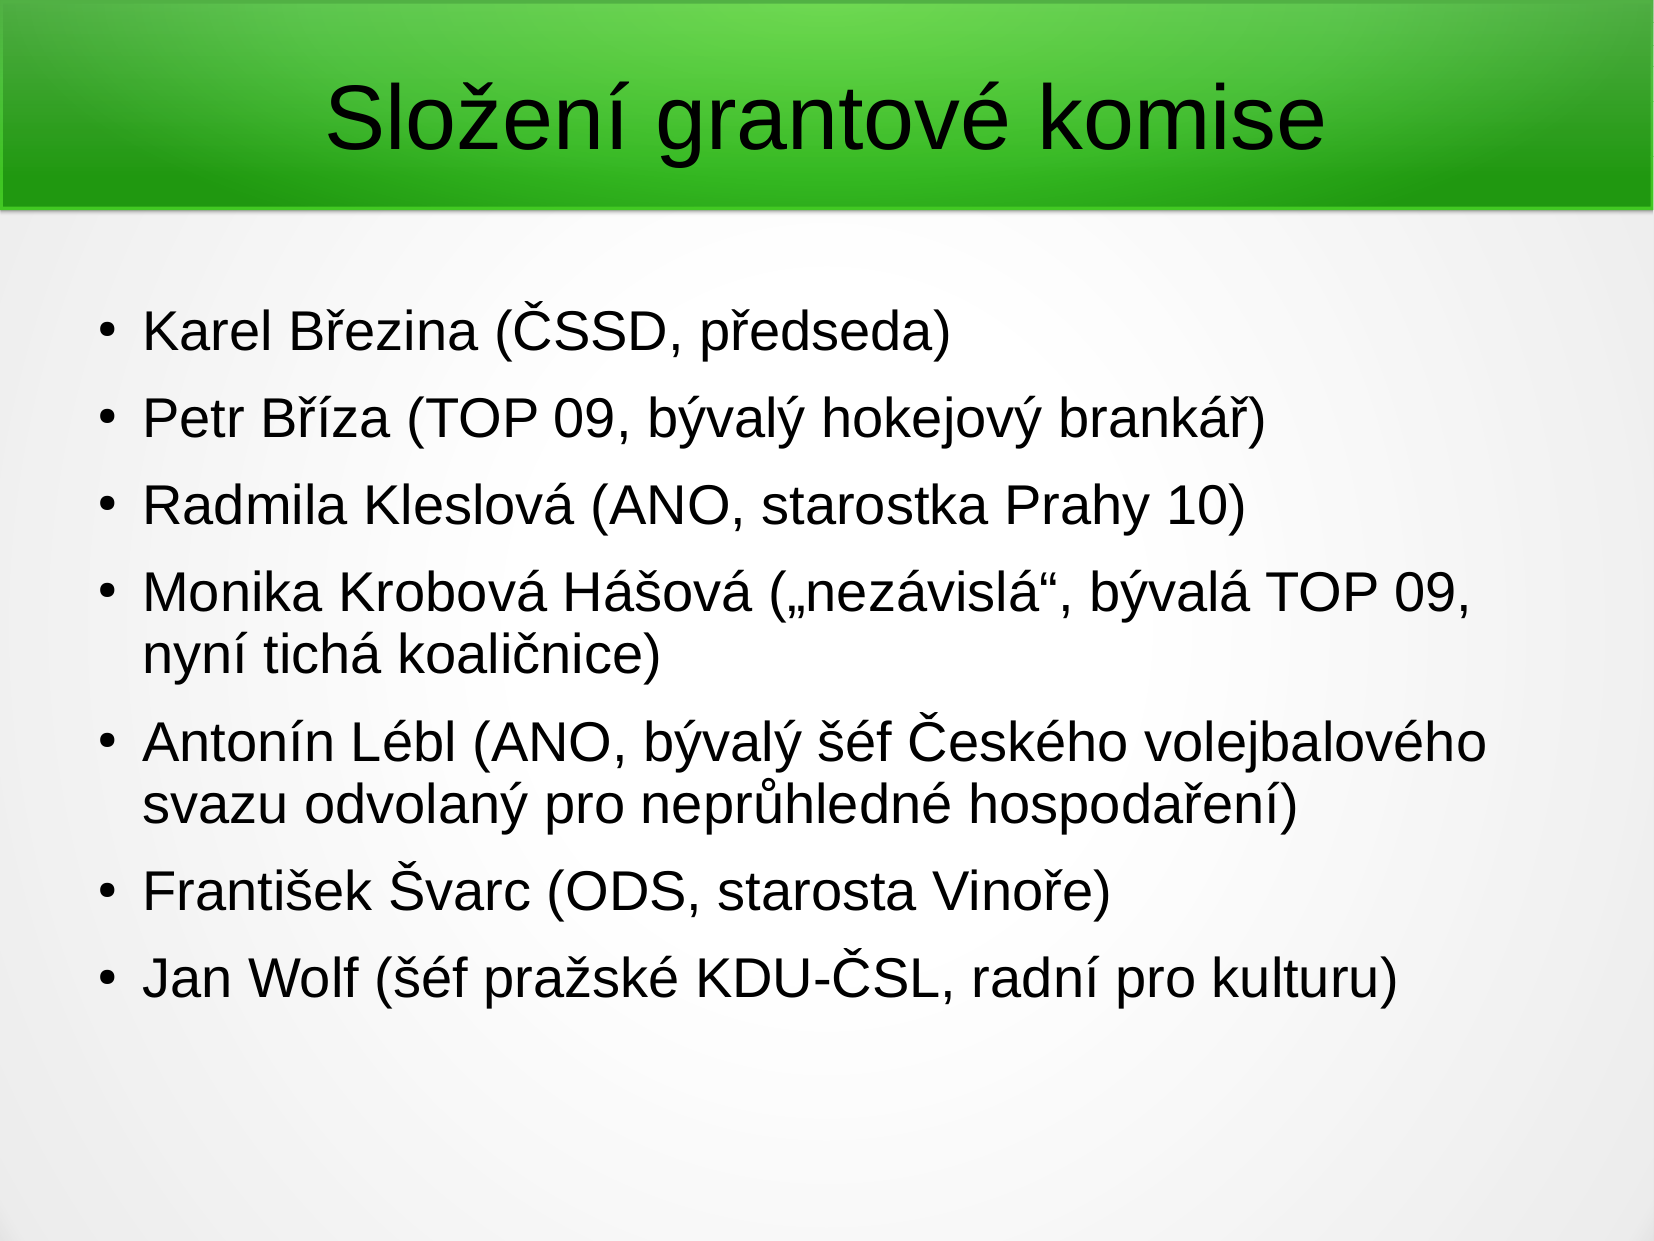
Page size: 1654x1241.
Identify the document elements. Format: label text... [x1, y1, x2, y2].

title Složení grantové komise [82, 47, 1571, 189]
list Karel Březina (ČSSD, předseda) Petr Bříza (TOP 09, bývalý hokejový brankář) Radmila Kleslová (ANO, starostka Prahy 10) Monika Krobová Hášová („nezávislá“, bývalá TOP 09, nyní tichá koaličnice) Antonín Lébl (ANO, bývalý šéf Českého volejbalového svazu odvolaný pro neprůhledné hospodaření) František Švarc (ODS, starosta Vinoře) Jan Wolf (šéf pražské KDU-ČSL, radní pro kulturu) [82, 299, 1571, 1019]
